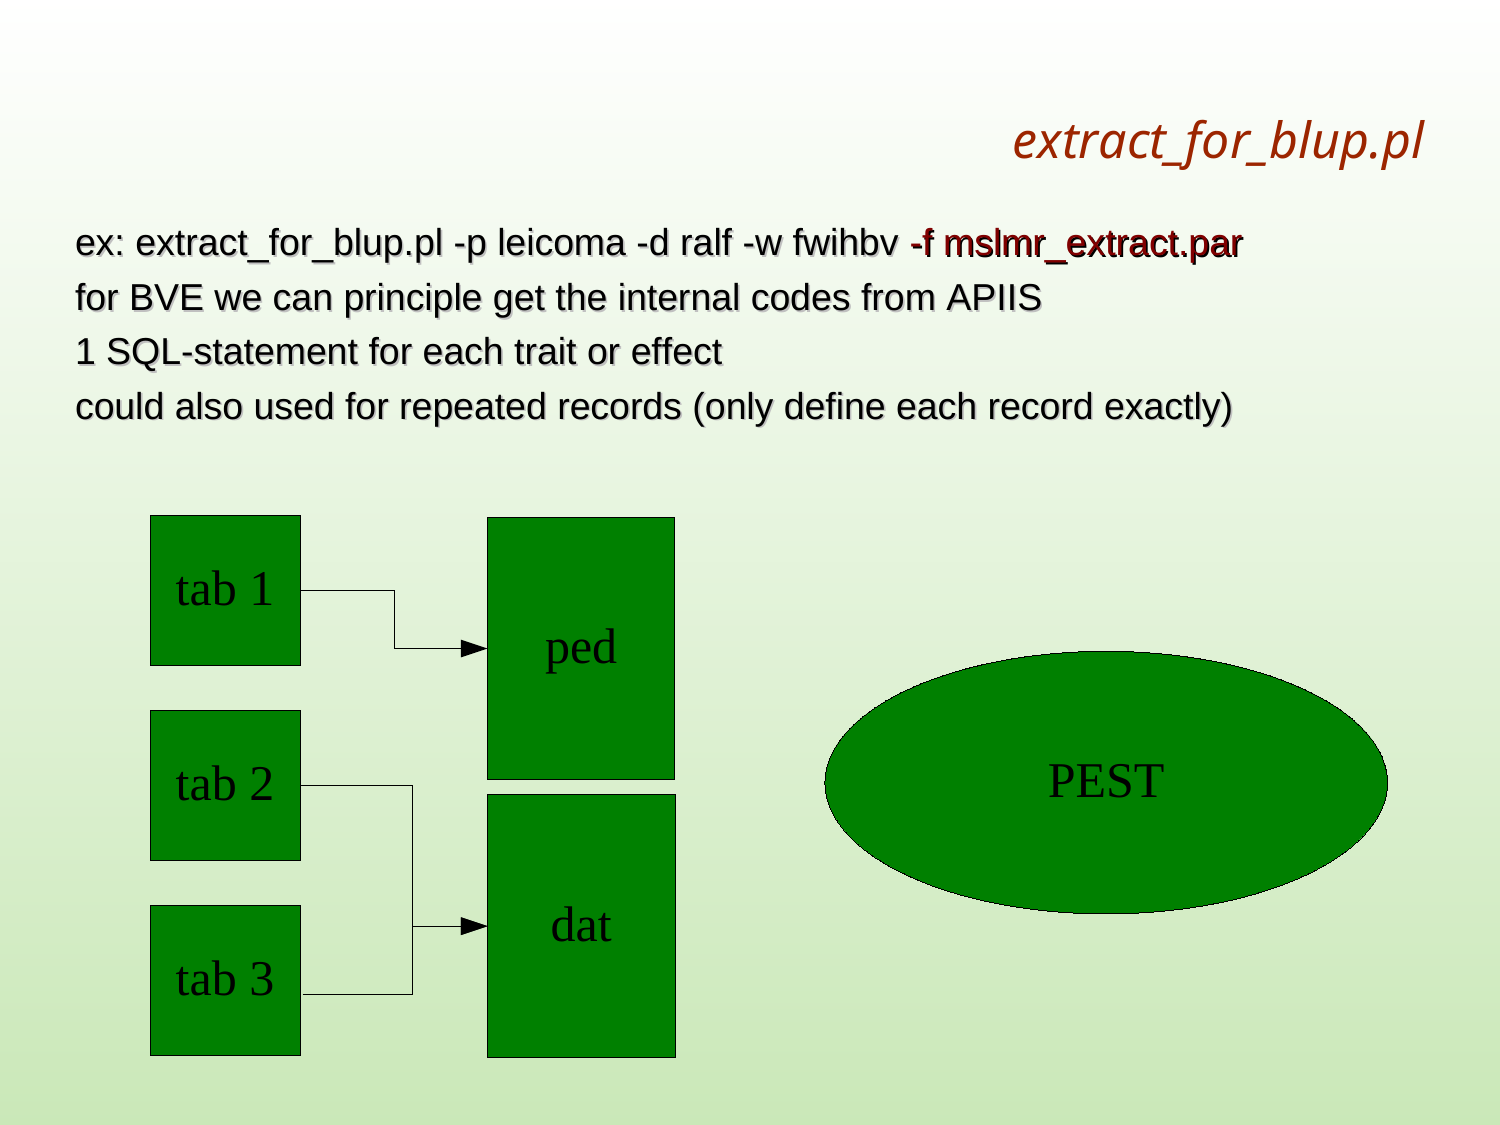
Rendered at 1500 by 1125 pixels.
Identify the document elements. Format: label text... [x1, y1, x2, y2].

text_box PEST [824, 651, 1388, 914]
list ex: extract_for_blup.pl -p leicoma -d ralf -w fwihbv -f mslmr_extract.par for BVE we can principle get the internal codes from APIIS 1 SQL-statement for each trait or effect could also used for repeated records (only define each record exactly) [75, 221, 1425, 950]
title extract_for_blup.pl [75, 52, 1425, 221]
text_box dat [487, 794, 676, 1058]
text_box tab 3 [150, 905, 301, 1056]
text_box tab 2 [150, 710, 301, 861]
text_box ped [487, 517, 675, 780]
text_box tab 1 [150, 515, 301, 666]
